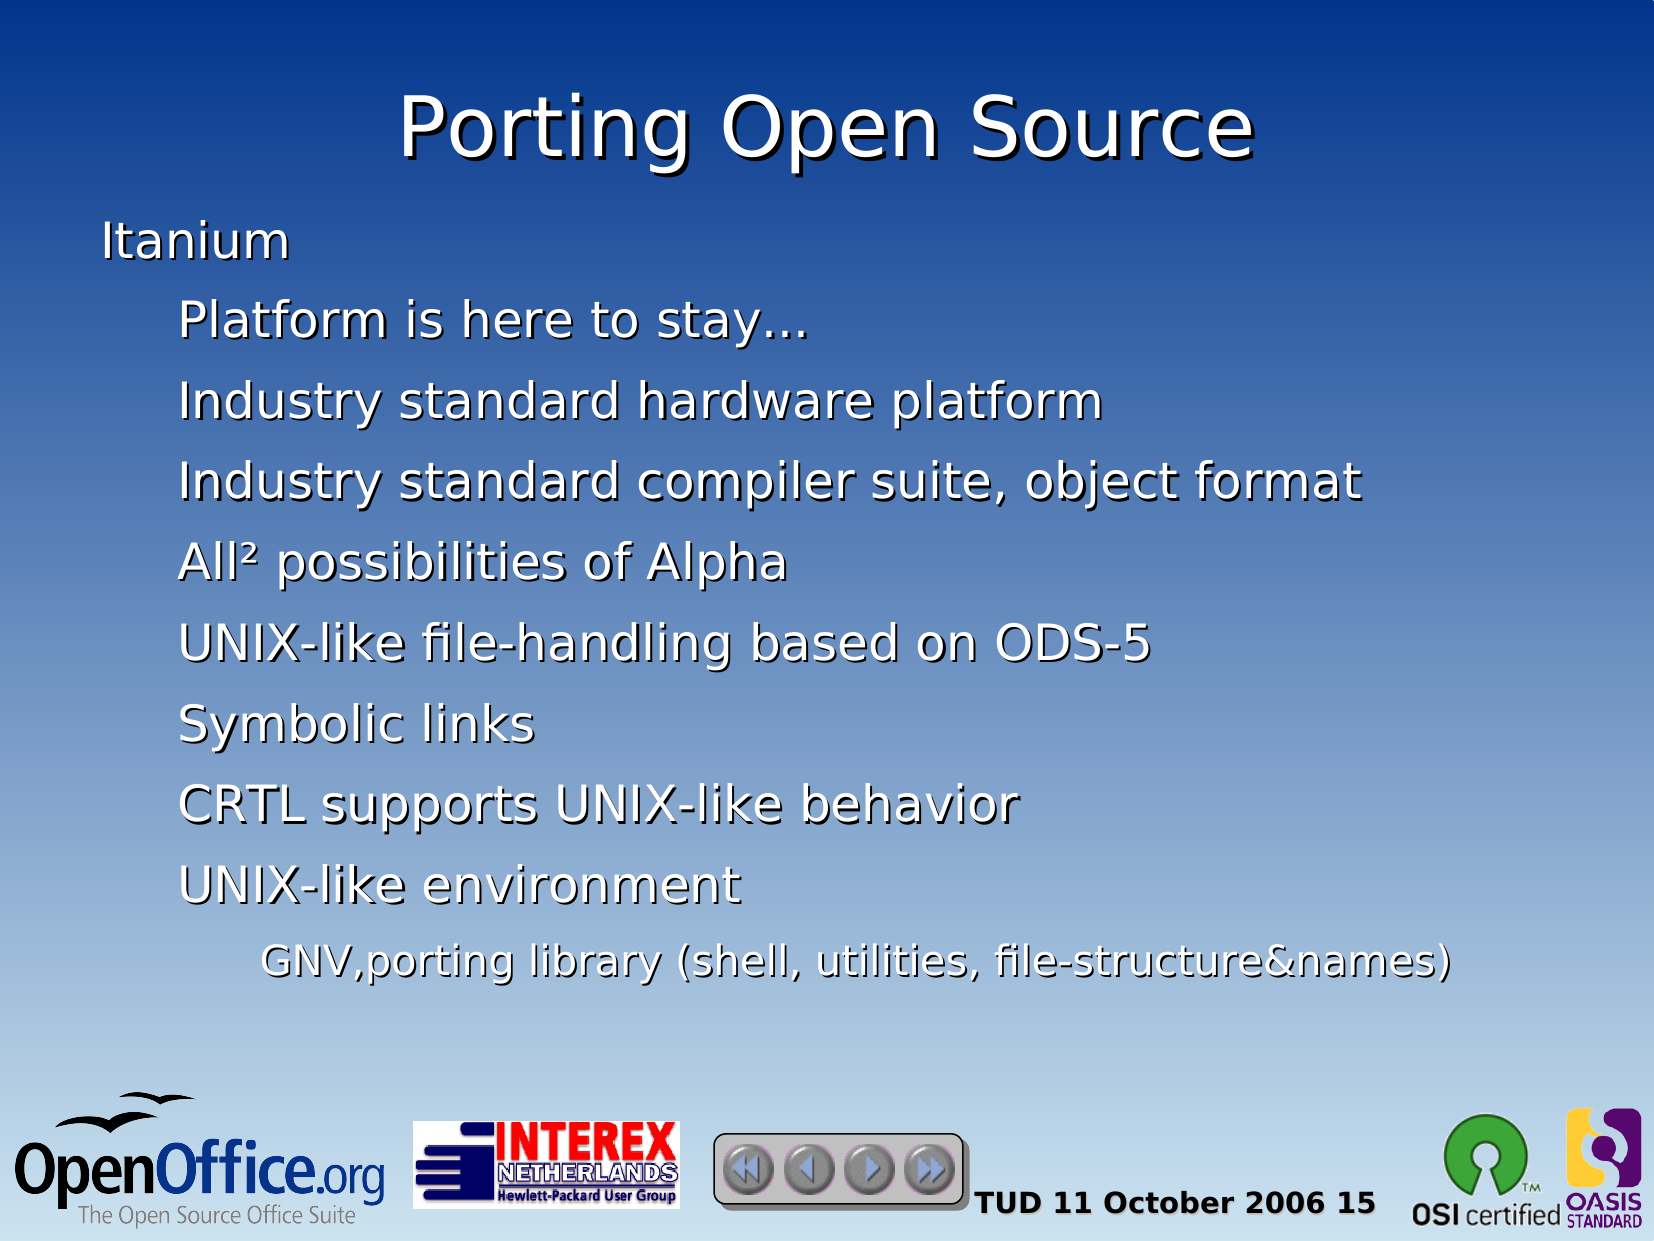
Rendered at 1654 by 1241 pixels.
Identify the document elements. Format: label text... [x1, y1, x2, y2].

picture [1405, 1102, 1654, 1238]
list Itanium Platform is here to stay... Industry standard hardware platform Industry standard compiler suite, object format All² possibilities of Alpha UNIX-like file-handling based on ODS-5 Symbolic links CRTL supports UNIX-like behavior UNIX-like environment GNV,porting library (shell, utilities, file-structure&names) [82, 212, 1571, 1069]
picture [844, 1144, 895, 1195]
picture [15, 1092, 384, 1229]
text_box TUD 11 October 2006 32 [980, 1181, 1506, 1241]
picture [904, 1144, 955, 1195]
title Porting Open Source [82, 49, 1571, 207]
picture [413, 1121, 680, 1209]
text_box [714, 1133, 963, 1204]
picture [784, 1144, 835, 1195]
picture [723, 1144, 774, 1195]
